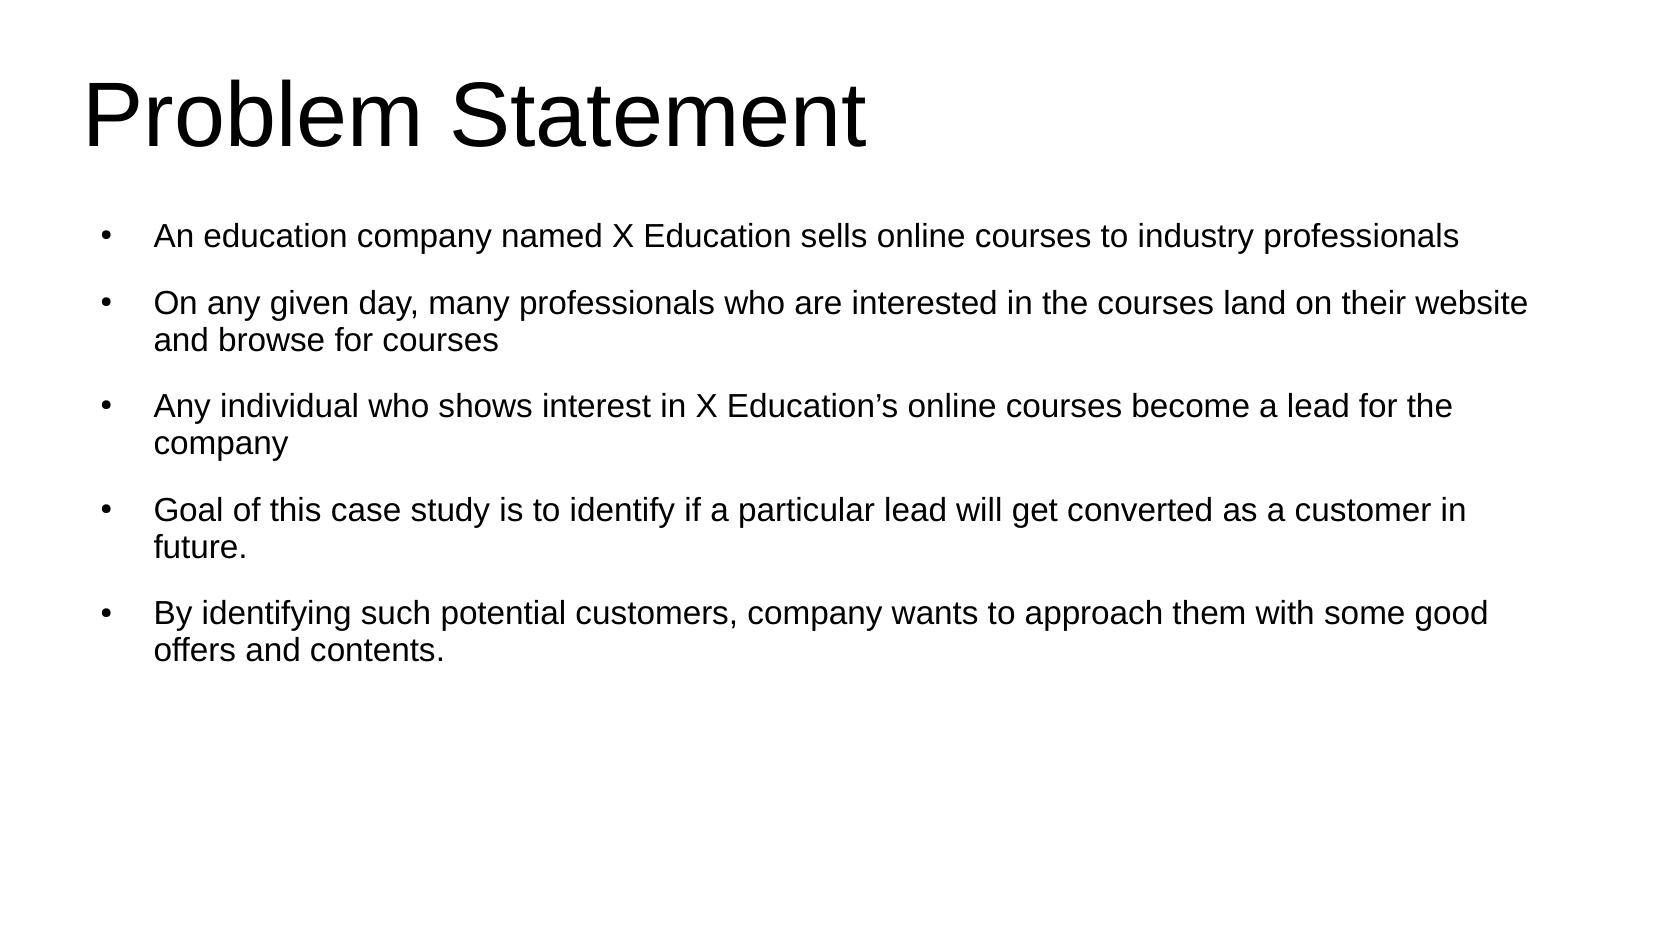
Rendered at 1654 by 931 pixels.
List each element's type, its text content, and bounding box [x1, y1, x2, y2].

list An education company named X Education sells online courses to industry professionals On any given day, many professionals who are interested in the courses land on their website and browse for courses Any individual who shows interest in X Education’s online courses become a lead for the company Goal of this case study is to identify if a particular lead will get converted as a customer in future. By identifying such potential customers, company wants to approach them with some good offers and contents. [82, 217, 1571, 758]
title Problem Statement [82, 37, 1571, 193]
